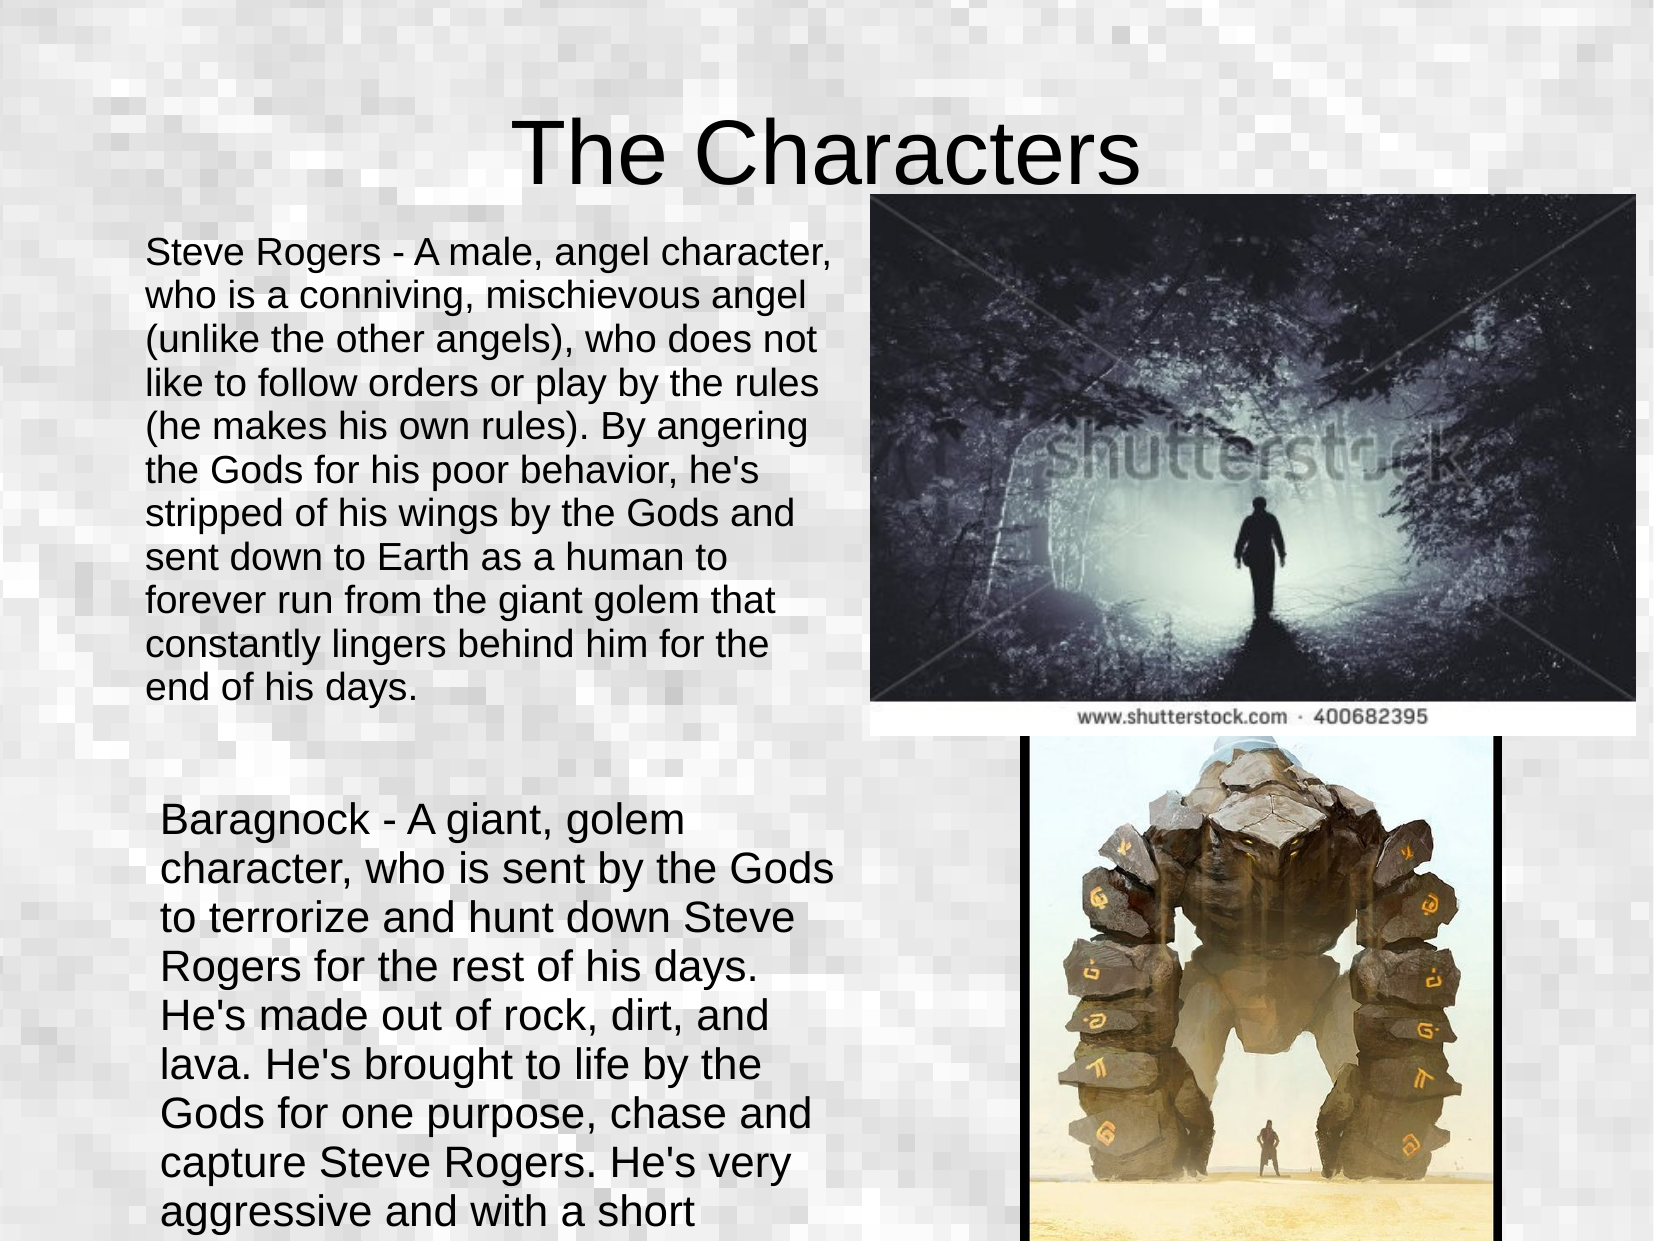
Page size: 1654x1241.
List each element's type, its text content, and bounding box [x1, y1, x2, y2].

picture [0, 0, 1654, 1241]
list Baragnock - A giant, golem character, who is sent by the Gods to terrorize and hunt down Steve Rogers for the rest of his days. He's made out of rock, dirt, and lava. He's brought to life by the Gods for one purpose, chase and capture Steve Rogers. He's very aggressive and with a short temper, he's a deadly creature to run into (especially since we also has a giant sword). [128, 795, 856, 1241]
list Steve Rogers - A male, angel character, who is a conniving, mischievous angel (unlike the other angels), who does not like to follow orders or play by the rules (he makes his own rules). By angering the Gods for his poor behavior, he's stripped of his wings by the Gods and sent down to Earth as a human to forever run from the giant golem that constantly lingers behind him for the end of his days. [111, 230, 839, 751]
title The Characters [82, 49, 1571, 257]
